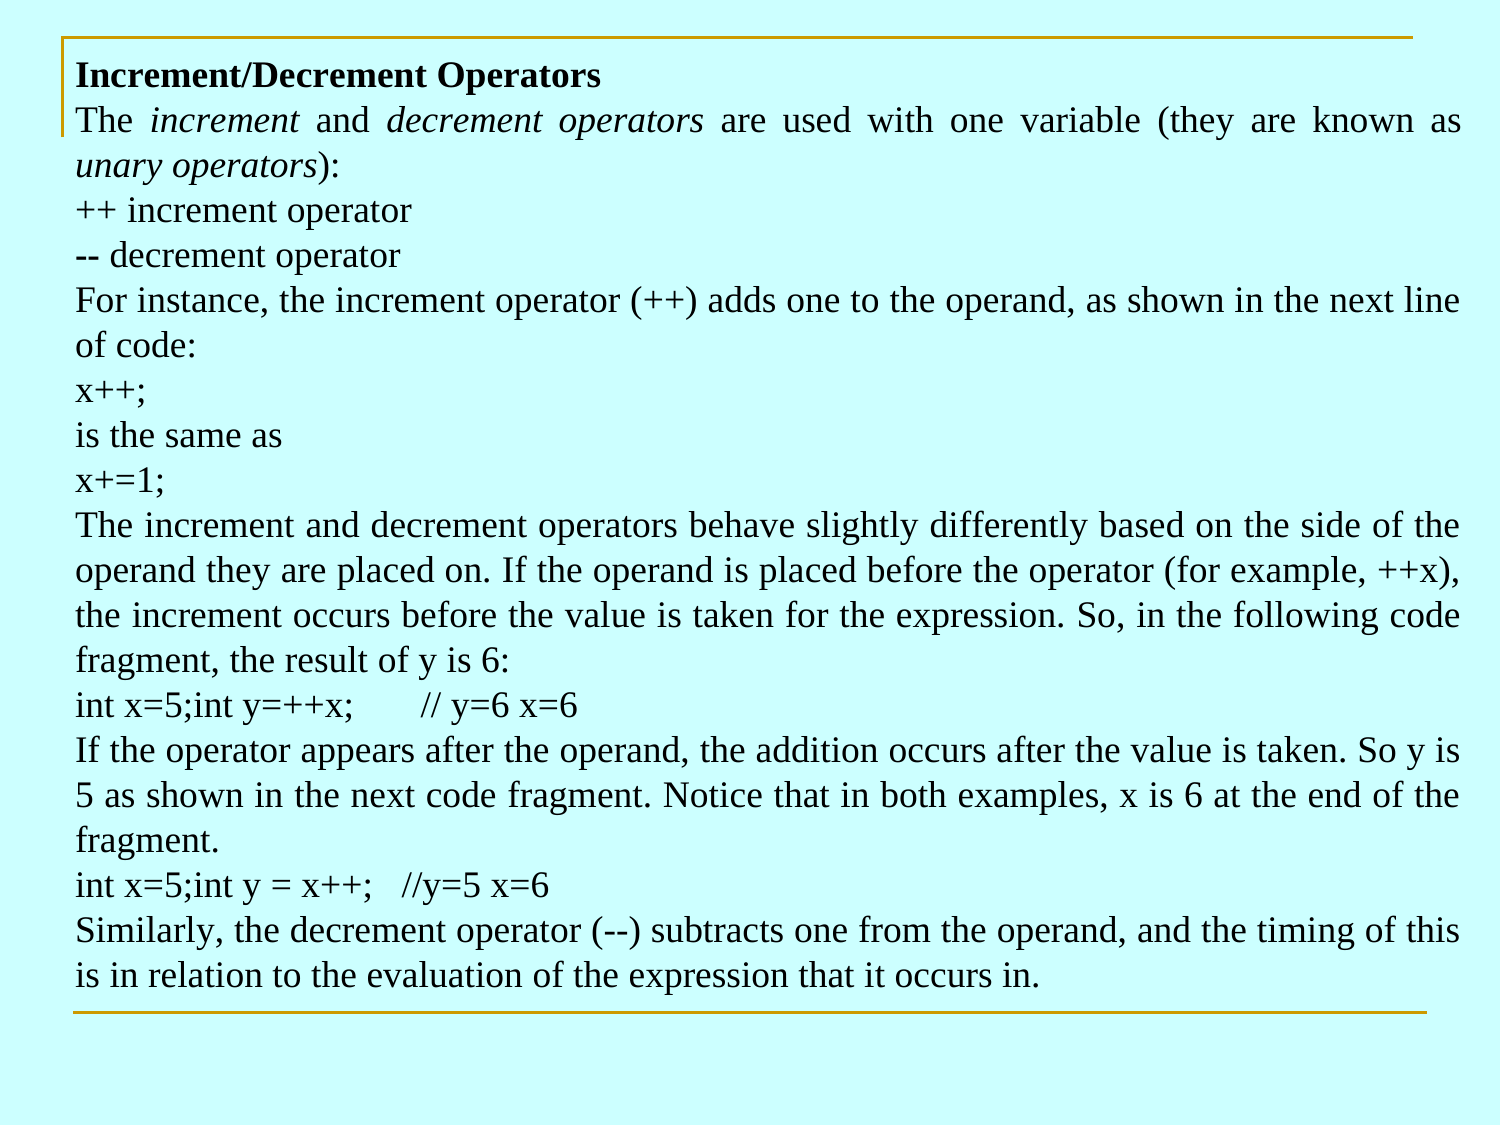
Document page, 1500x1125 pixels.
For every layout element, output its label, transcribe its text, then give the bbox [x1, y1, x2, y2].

text_box Increment/Decrement Operators The increment and decrement operators are used with one variable (they are known as unary operators): ++ increment operator -- decrement operator For instance, the increment operator (++) adds one to the operand, as shown in the next line of code: x++; is the same as x+=1; The increment and decrement operators behave slightly differently based on the side of the operand they are placed on. If the operand is placed before the operator (for example, ++x), the increment occurs before the value is taken for the expression. So, in the following code fragment, the result of y is 6: int x=5;int y=++x; // y=6 x=6 If the operator appears after the operand, the addition occurs after the value is taken. So y is 5 as shown in the next code fragment. Notice that in both examples, x is 6 at the end of the fragment. int x=5;int y = x++; //y=5 x=6 Similarly, the decrement operator (--) subtracts one from the operand, and the timing of this is in relation to the evaluation of the expression that it occurs in. [74, 50, 1463, 996]
